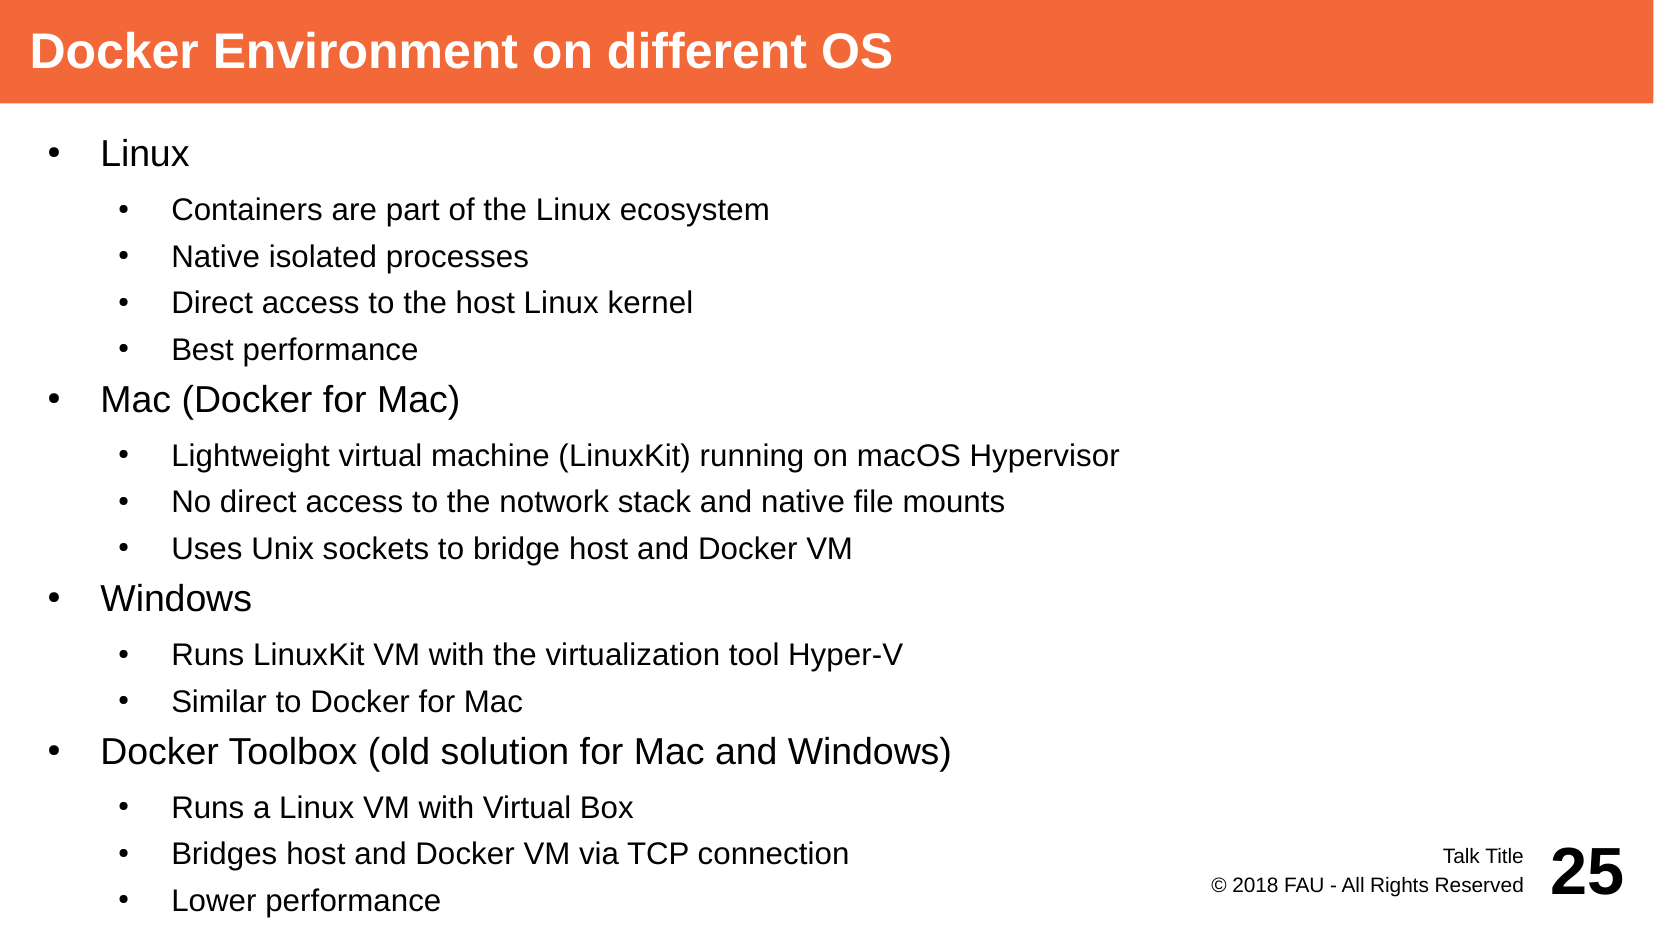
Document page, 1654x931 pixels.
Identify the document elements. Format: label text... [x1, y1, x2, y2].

list Linux Containers are part of the Linux ecosystem Native isolated processes Direct access to the host Linux kernel Best performance Mac (Docker for Mac) Lightweight virtual machine (LinuxKit) running on macOS Hypervisor No direct access to the notwork stack and native file mounts Uses Unix sockets to bridge host and Docker VM Windows Runs LinuxKit VM with the virtualization tool Hyper-V Similar to Docker for Mac Docker Toolbox (old solution for Mac and Windows) Runs a Linux VM with Virtual Box Bridges host and Docker VM via TCP connection Lower performance [29, 132, 1625, 813]
title Docker Environment on different OS [0, 0, 1654, 104]
